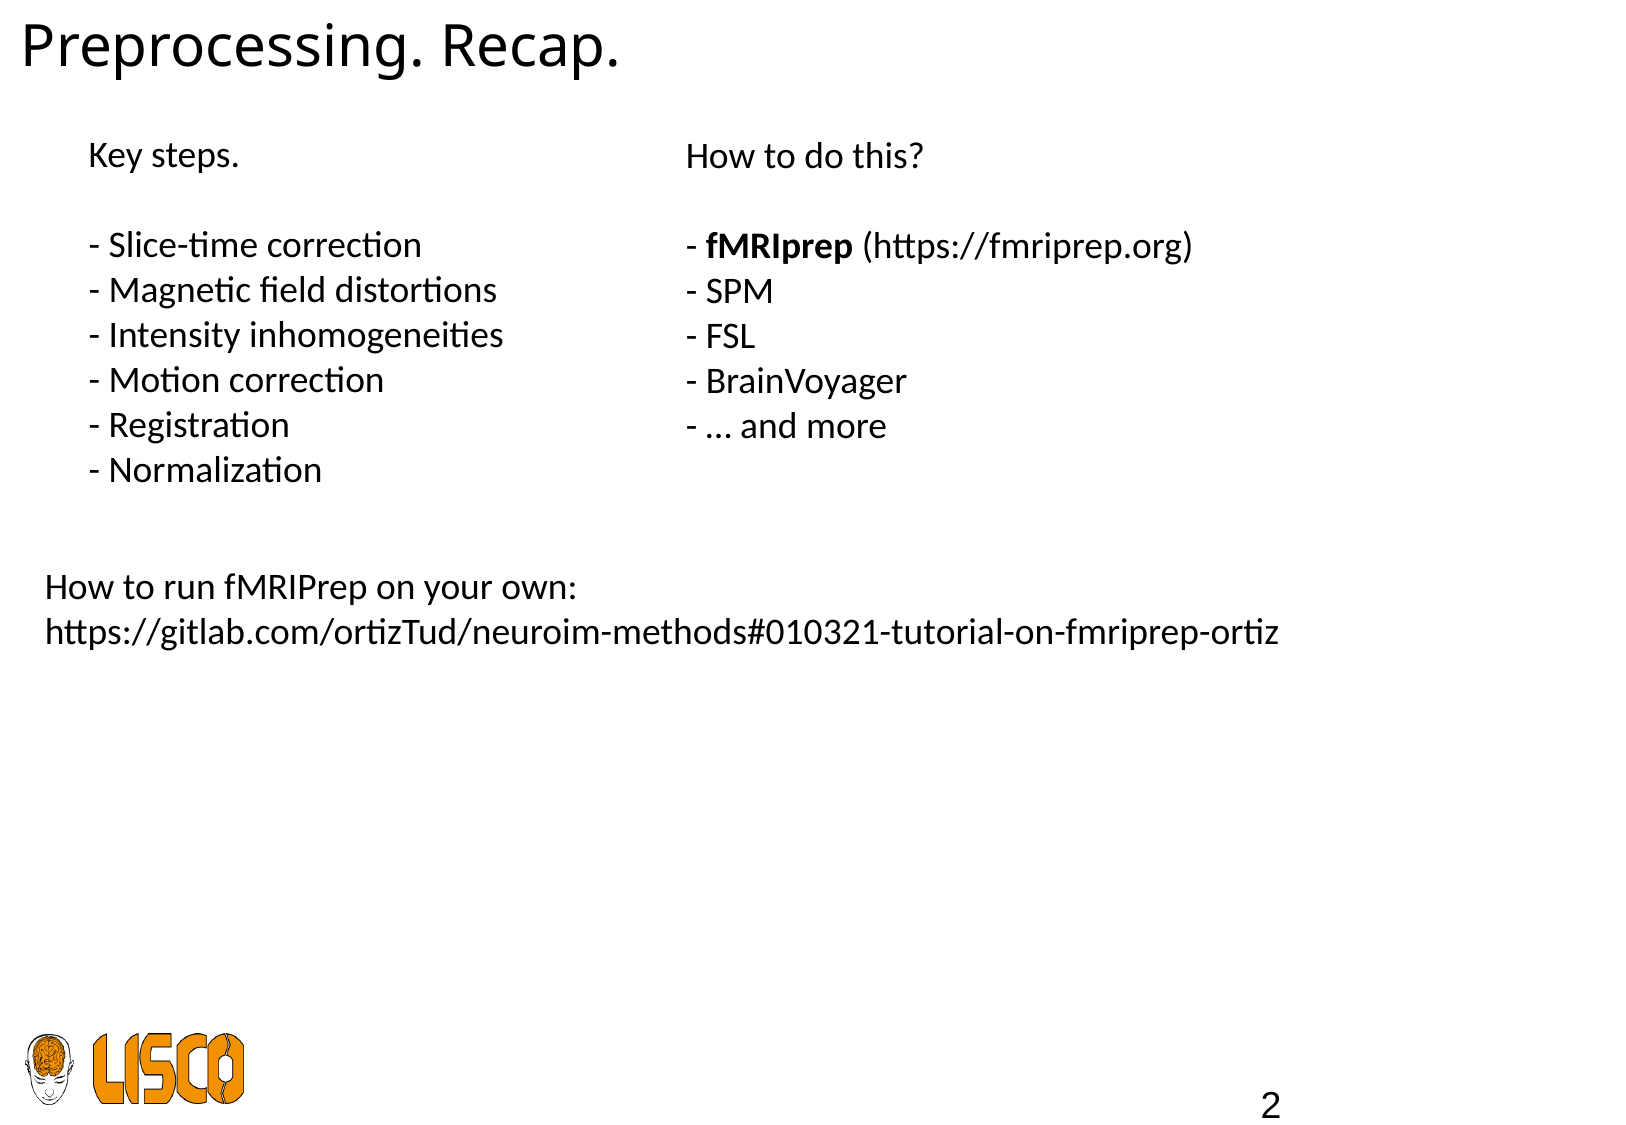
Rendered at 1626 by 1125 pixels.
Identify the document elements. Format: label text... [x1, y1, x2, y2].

text_box How to run fMRIPrep on your own:https://gitlab.com/ortizTud/neuroim-methods#010321-tutorial-on-fmriprep-ortiz [30, 555, 1455, 883]
text_box <number> [1246, 1073, 1623, 1112]
picture [93, 1033, 244, 1104]
text_box How to do this? - fMRIprep (https://fmriprep.org) - SPM - FSL - BrainVoyager - … and more [671, 124, 1413, 452]
text_box Preprocessing. Recap. [6, 1, 1623, 123]
picture [25, 1034, 74, 1105]
text_box Key steps. - Slice-time correction - Magnetic field distortions - Intensity inhomogeneities - Motion correction - Registration - Normalization [74, 122, 675, 525]
